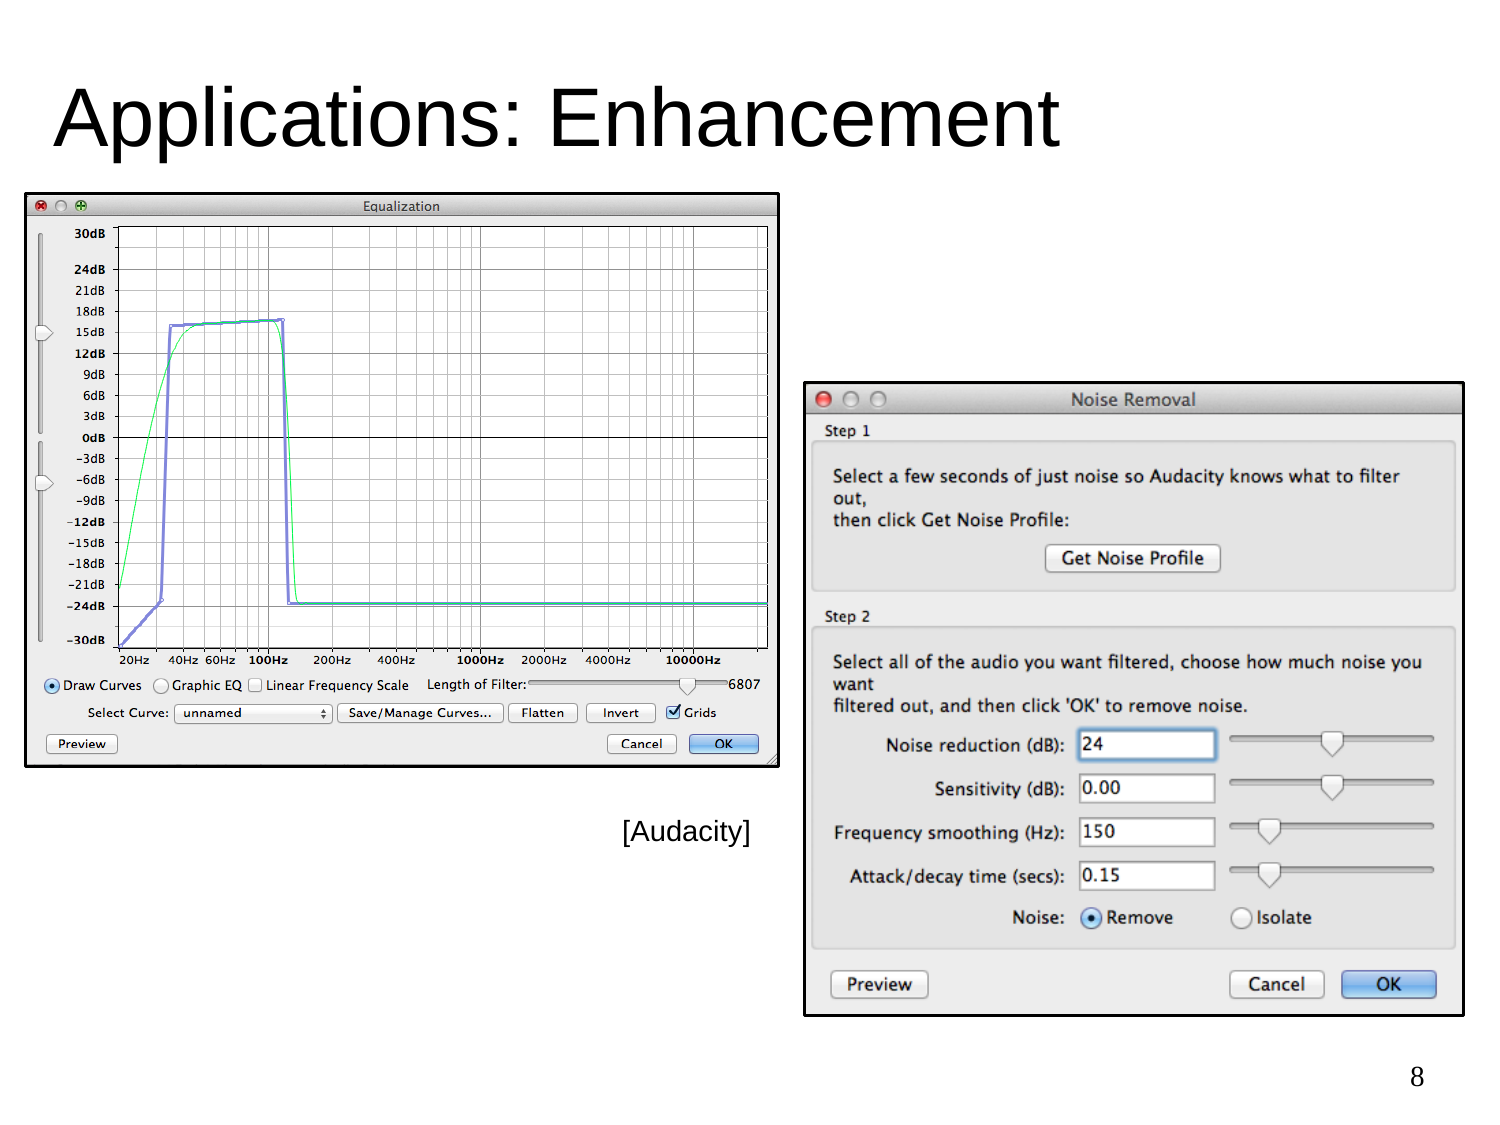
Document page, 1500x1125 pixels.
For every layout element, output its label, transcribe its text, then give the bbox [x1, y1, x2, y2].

picture [806, 383, 1463, 1014]
text_box [Audacity] [607, 807, 766, 856]
picture [26, 195, 777, 766]
title Applications: Enhancement [53, 19, 1403, 207]
